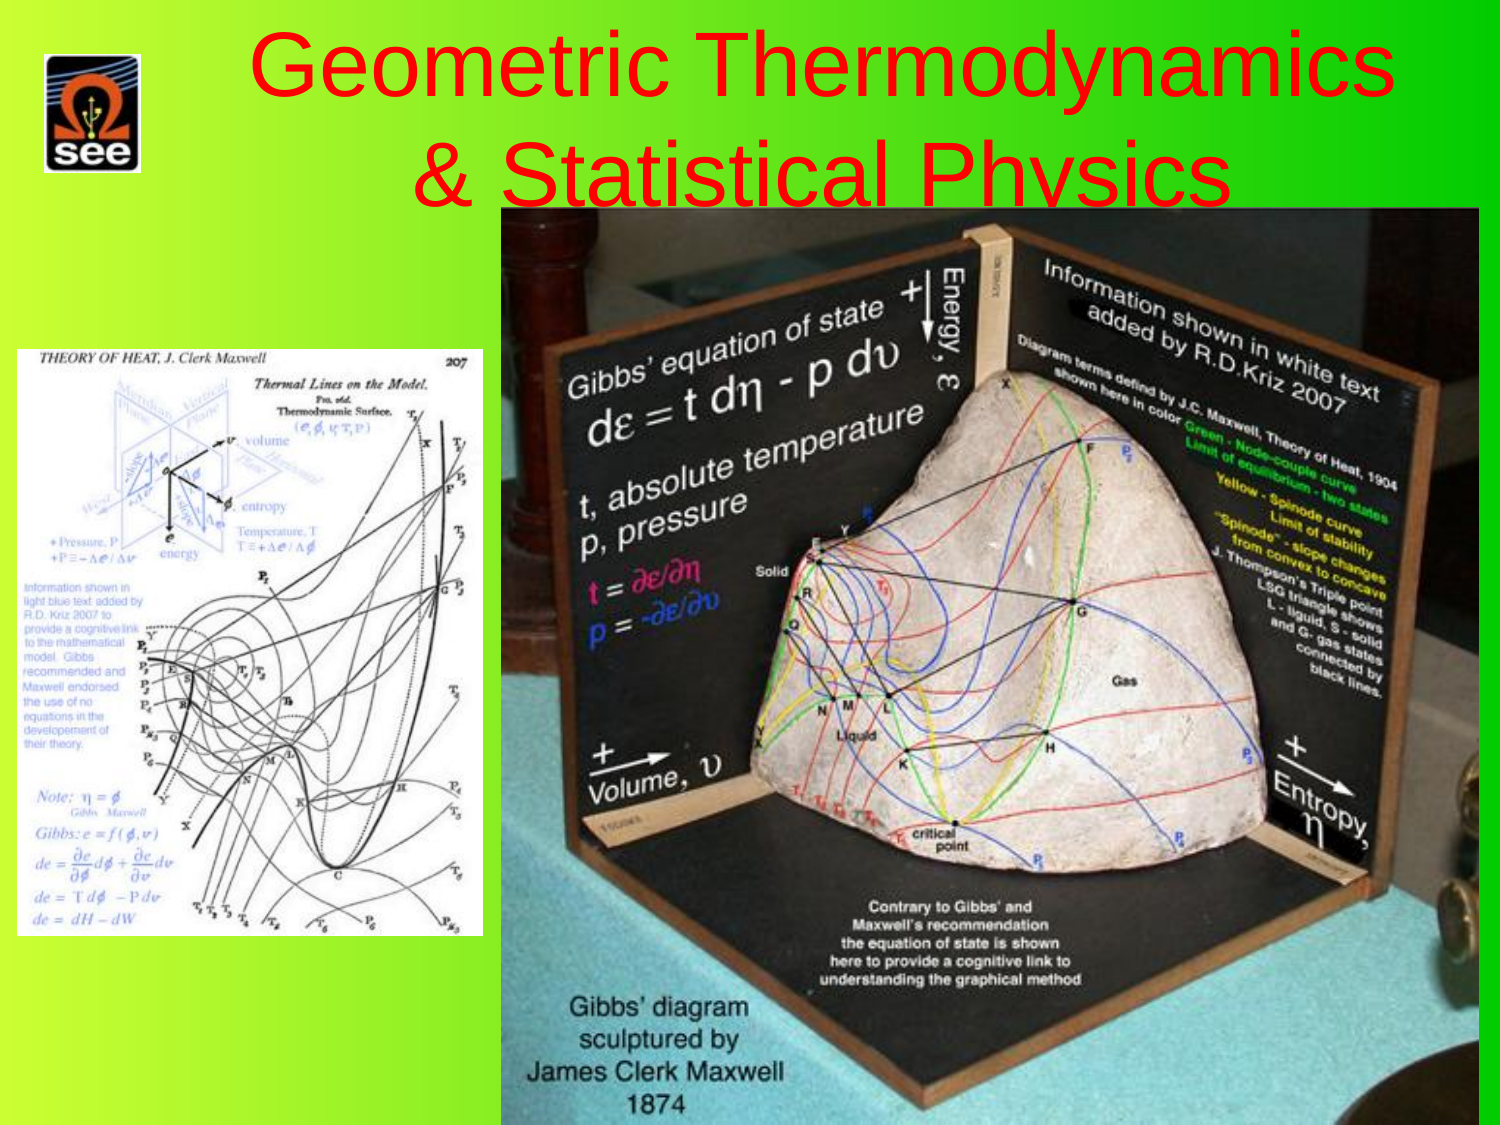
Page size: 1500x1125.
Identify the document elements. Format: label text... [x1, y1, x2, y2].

picture [501, 208, 1479, 1125]
text_box Geometric Thermodynamics & Statistical Physics [147, 0, 1500, 185]
picture [17, 350, 483, 936]
